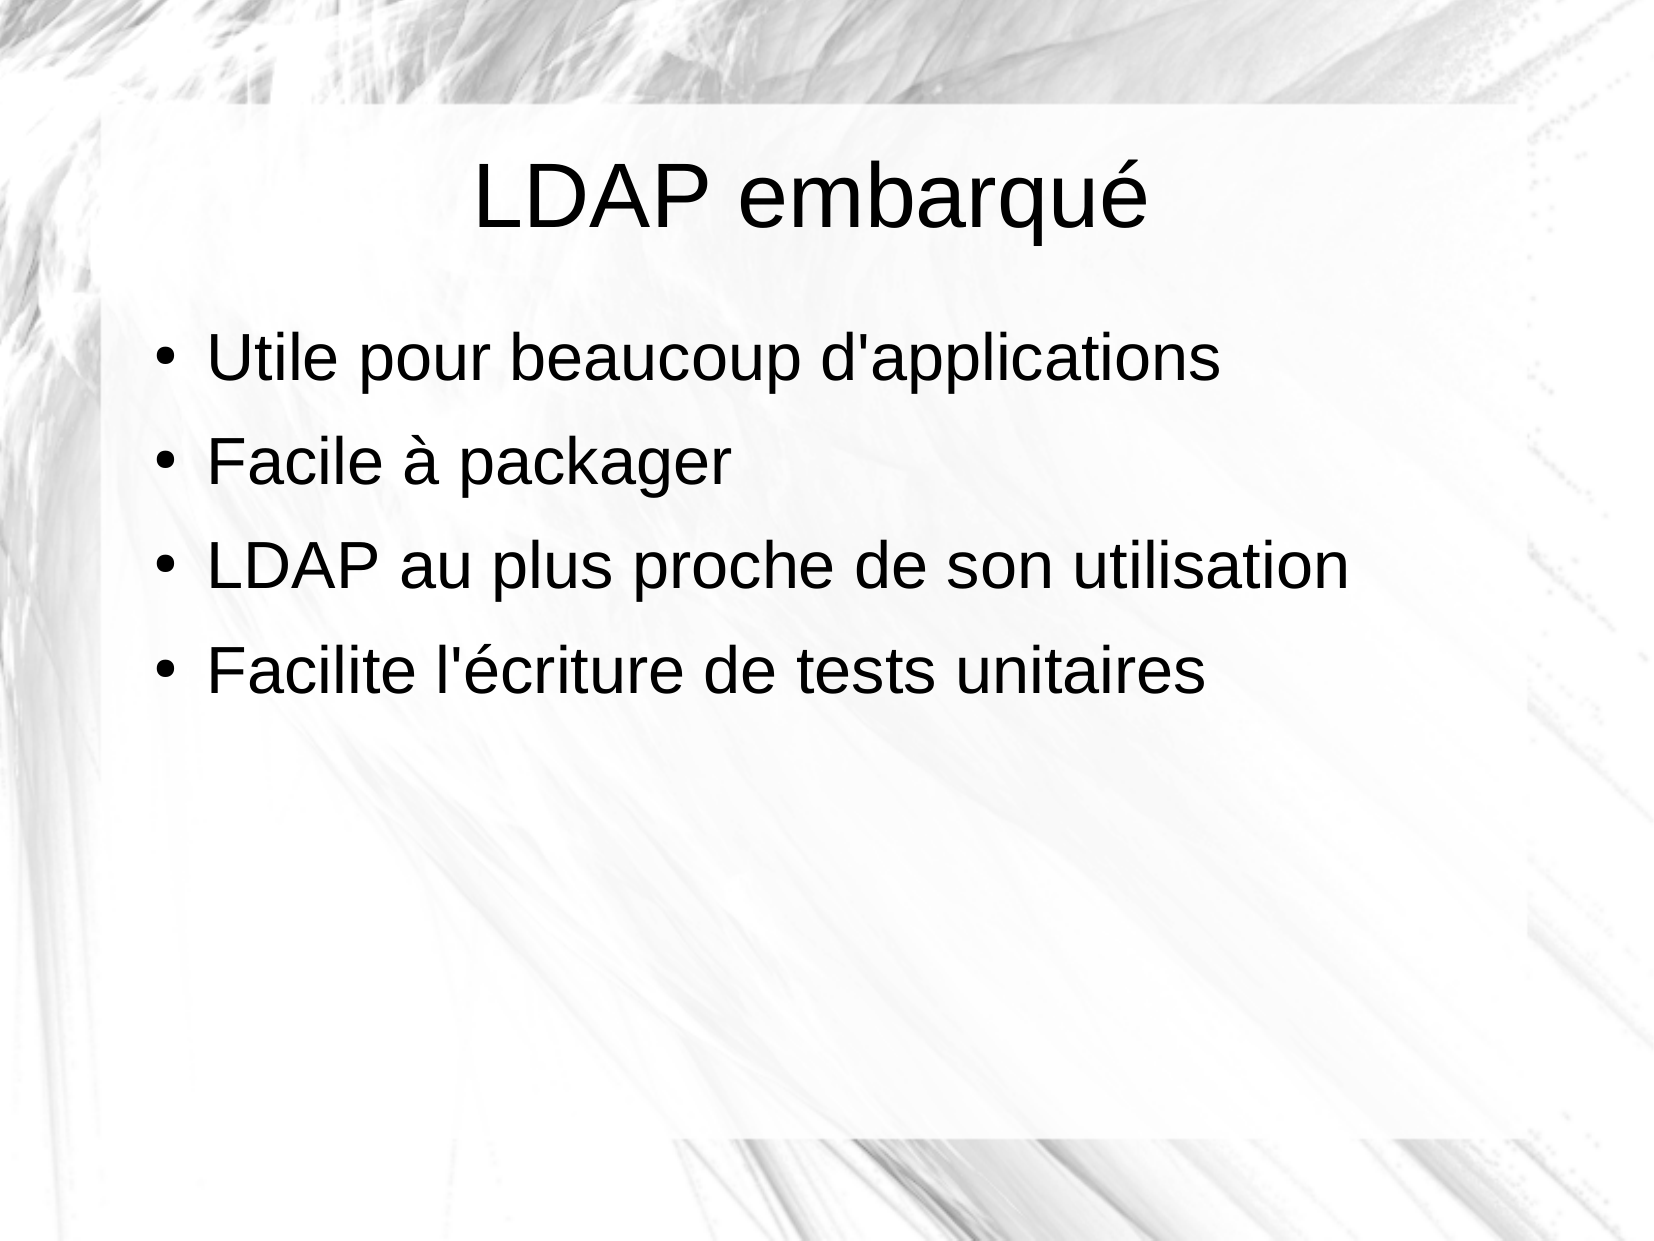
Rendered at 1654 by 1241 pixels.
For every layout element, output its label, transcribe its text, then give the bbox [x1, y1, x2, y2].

picture [0, 0, 1654, 1241]
title LDAP embarqué [118, 112, 1506, 281]
list Utile pour beaucoup d'applications Facile à packager LDAP au plus proche de son utilisation Facilite l'écriture de tests unitaires [118, 319, 1571, 945]
